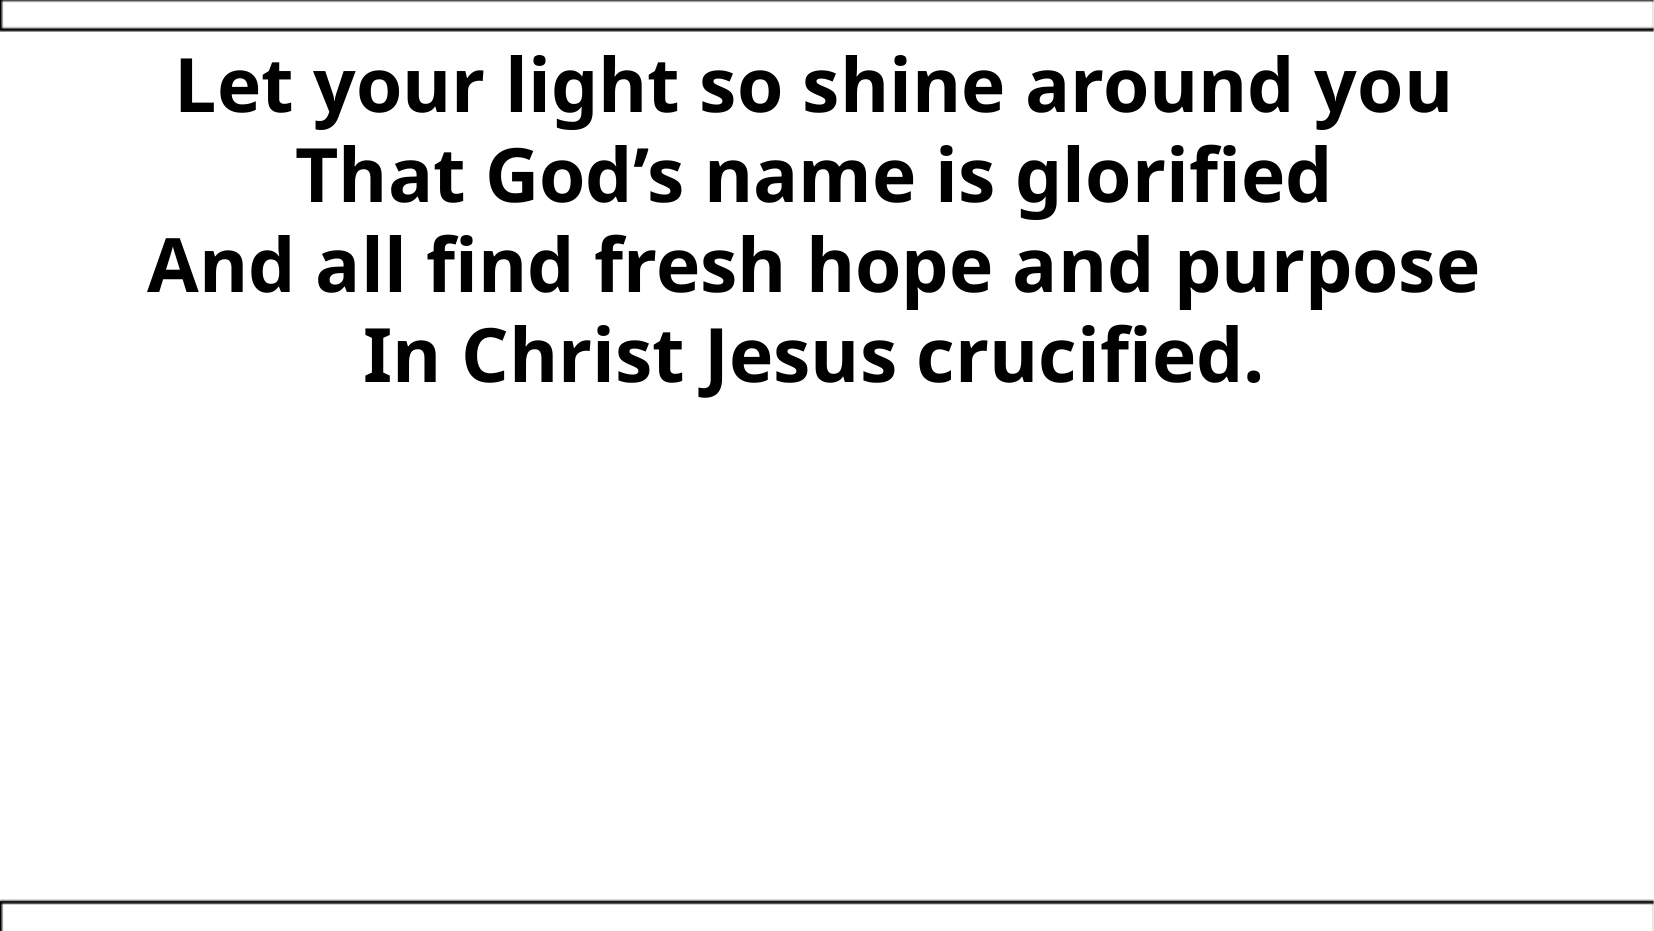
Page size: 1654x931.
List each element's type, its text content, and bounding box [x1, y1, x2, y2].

text_box Let your light so shine around you That God’s name is glorified And all find fresh hope and purpose In Christ Jesus crucified. [87, 30, 1543, 405]
picture [0, 0, 1654, 931]
